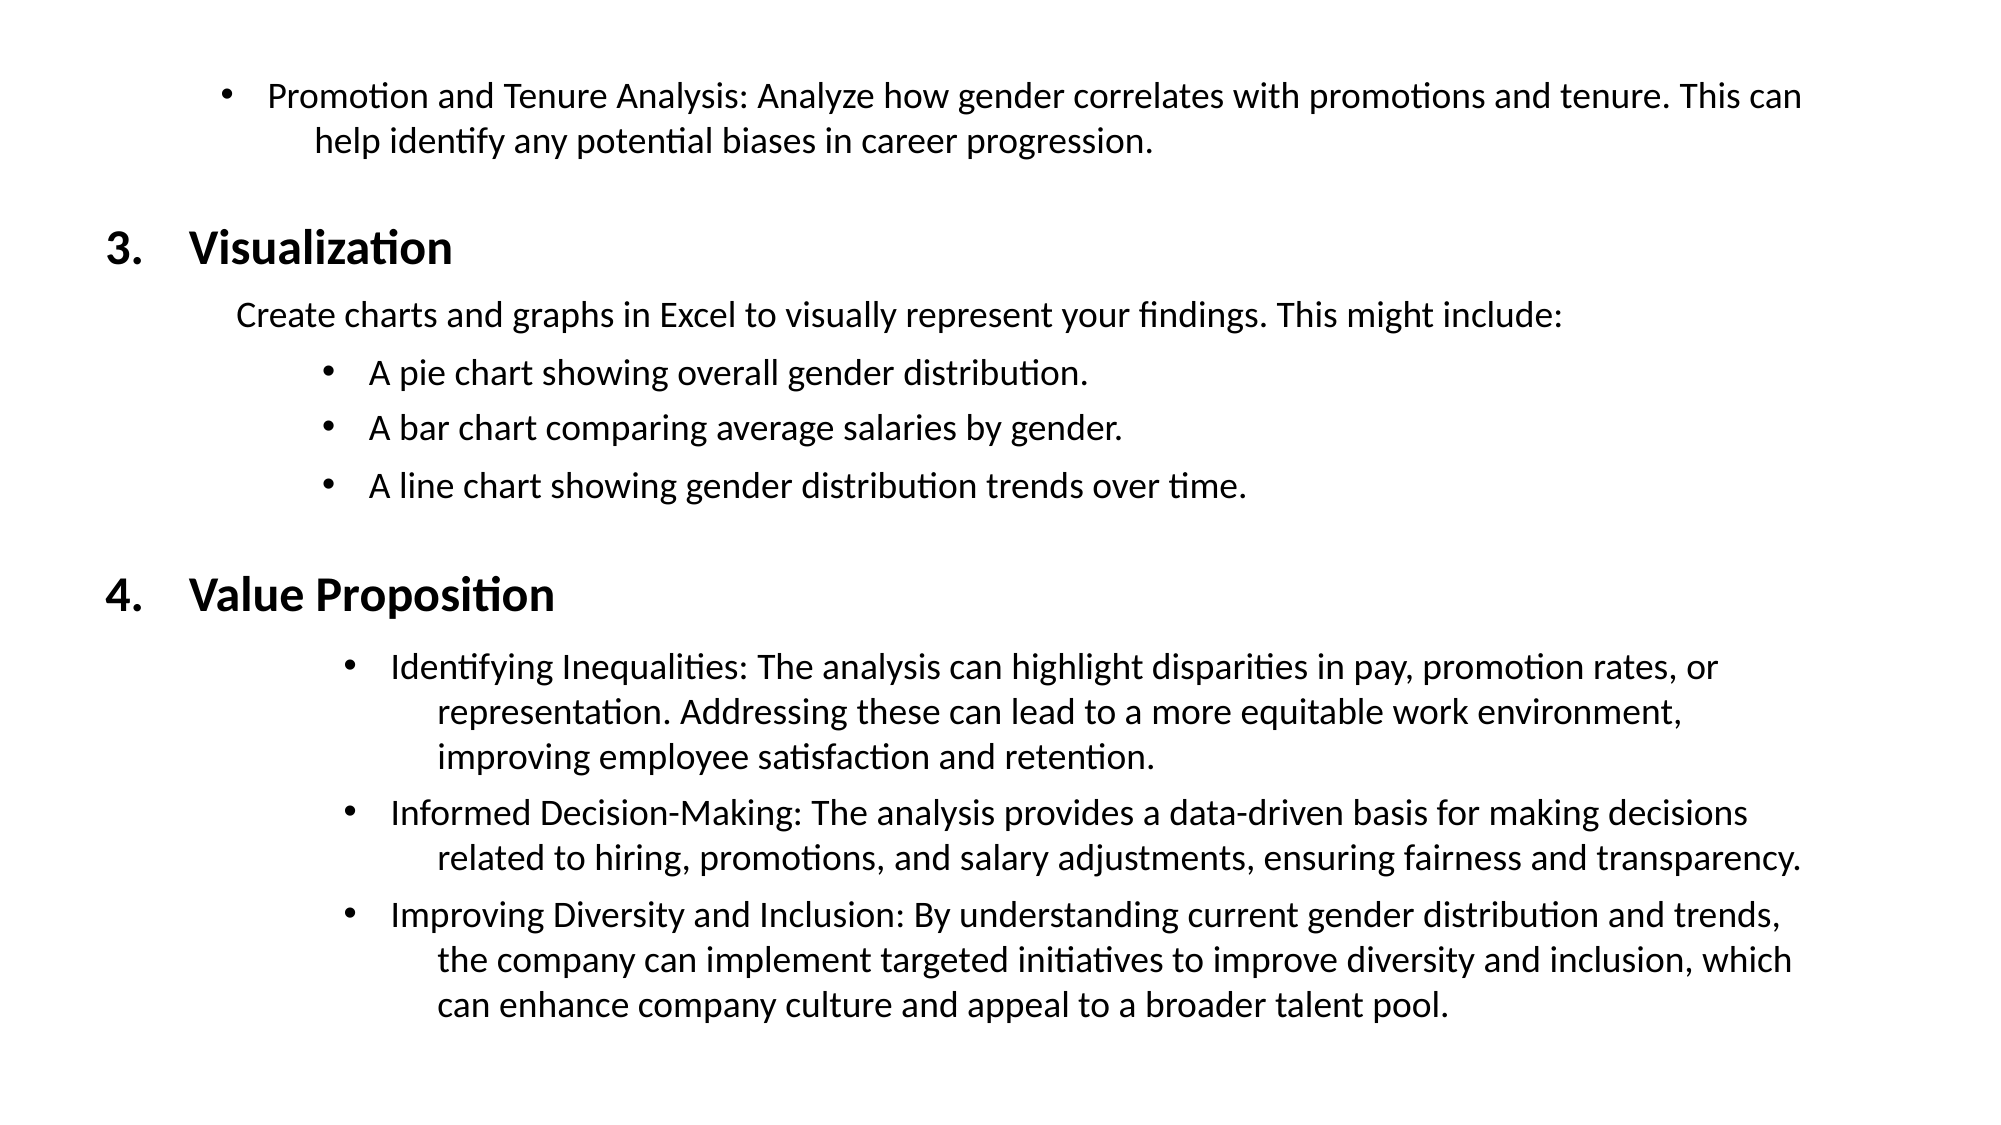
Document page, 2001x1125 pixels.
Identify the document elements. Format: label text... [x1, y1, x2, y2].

text_box A line chart showing gender distribution trends over time. [307, 453, 1309, 514]
text_box Informed Decision-Making: The analysis provides a data-driven basis for making decisions related to hiring, promotions, and salary adjustments, ensuring fairness and transparency. [328, 780, 1823, 882]
text_box Create charts and graphs in Excel to visually represent your findings. This might include: [221, 282, 1596, 344]
text_box Identifying Inequalities: The analysis can highlight disparities in pay, promotion rates, or representation. Addressing these can lead to a more equitable work environment, improving employee satisfaction and retention. [328, 634, 1823, 780]
text_box A bar chart comparing average salaries by gender. [307, 395, 1309, 453]
text_box Improving Diversity and Inclusion: By understanding current gender distribution and trends, the company can implement targeted initiatives to improve diversity and inclusion, which can enhance company culture and appeal to a broader talent pool. [328, 882, 1836, 1035]
text_box Promotion and Tenure Analysis: Analyze how gender correlates with promotions and tenure. This can help identify any potential biases in career progression. [205, 63, 1823, 170]
text_box 3. Visualization [90, 206, 1092, 283]
text_box 4. Value Proposition [90, 553, 1092, 630]
text_box A pie chart showing overall gender distribution. [307, 340, 1309, 395]
